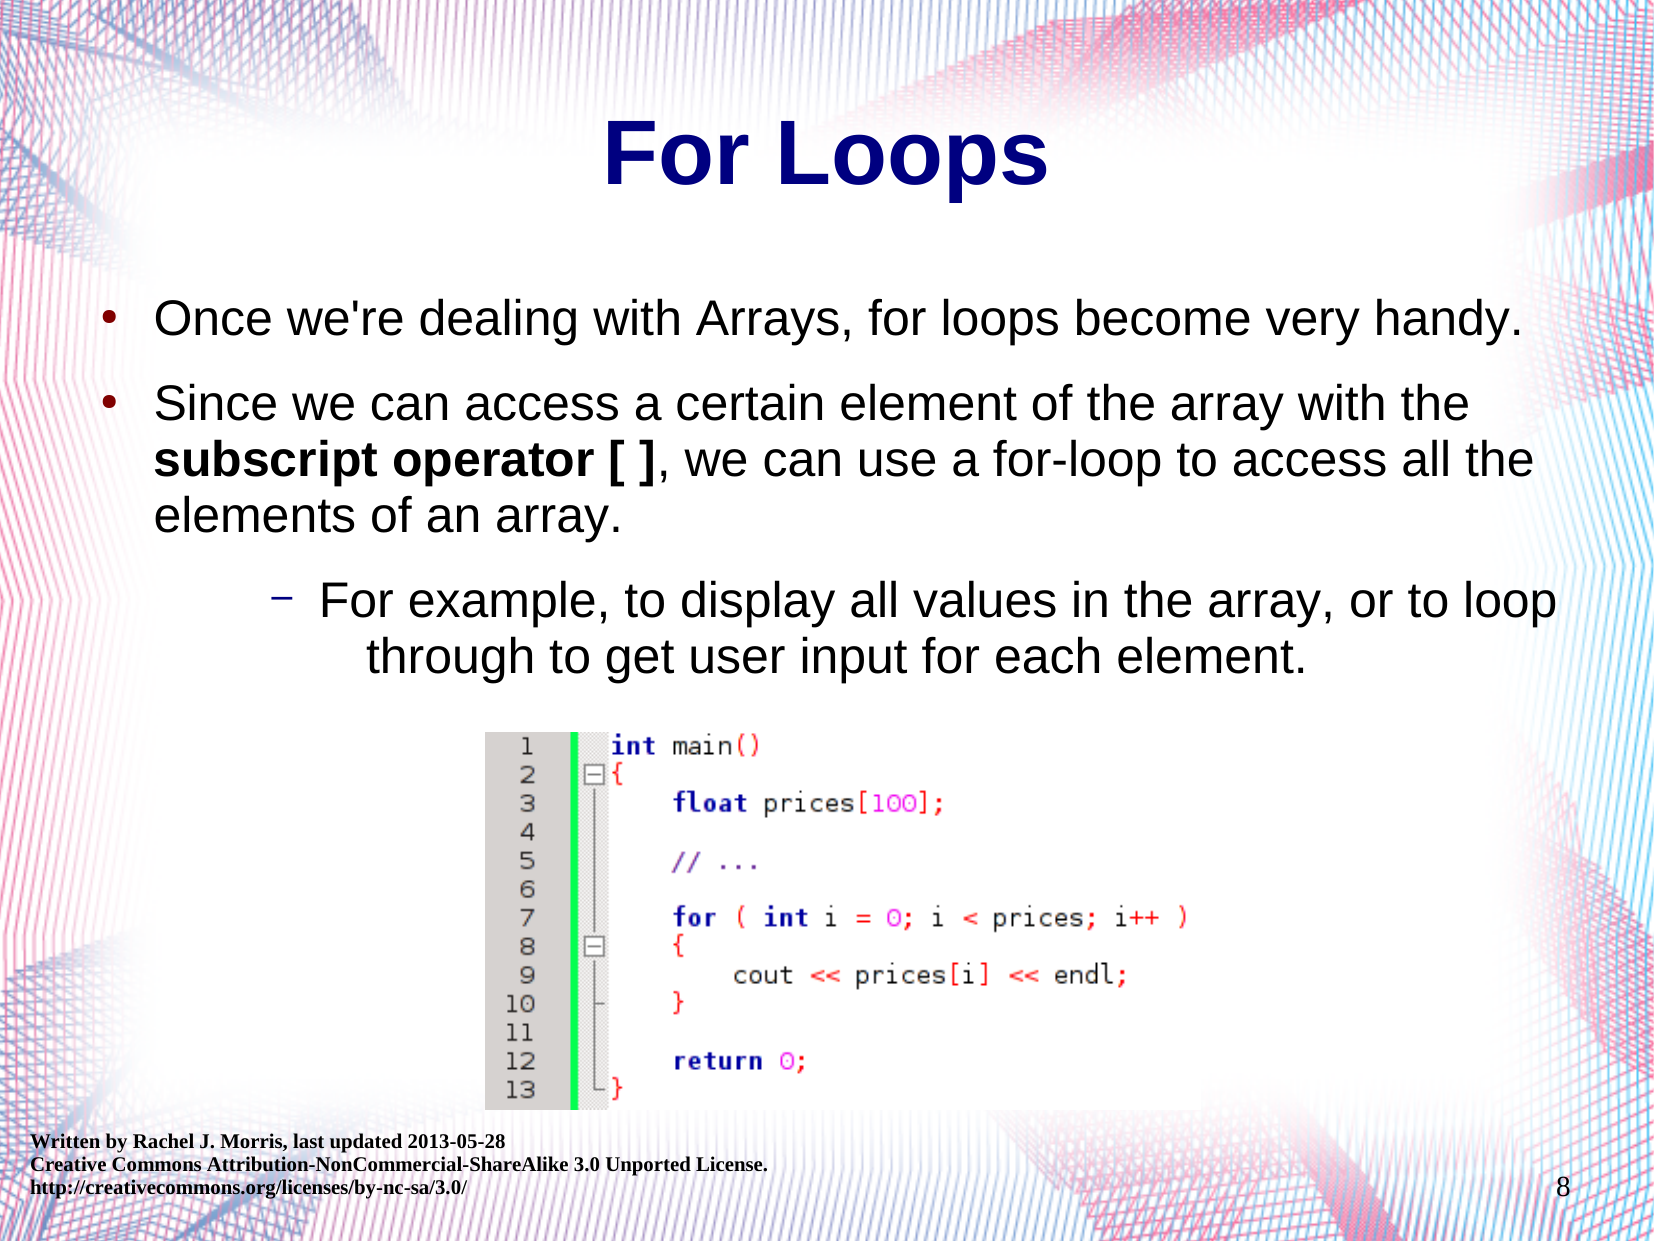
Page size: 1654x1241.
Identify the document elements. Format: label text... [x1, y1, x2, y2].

title For Loops [82, 49, 1571, 257]
picture [0, 0, 1654, 1241]
list Once we're dealing with Arrays, for loops become very handy. Since we can access a certain element of the array with the subscript operator [ ], we can use a for-loop to access all the elements of an array. For example, to display all values in the array, or to loop through to get user input for each element. [82, 290, 1571, 1010]
